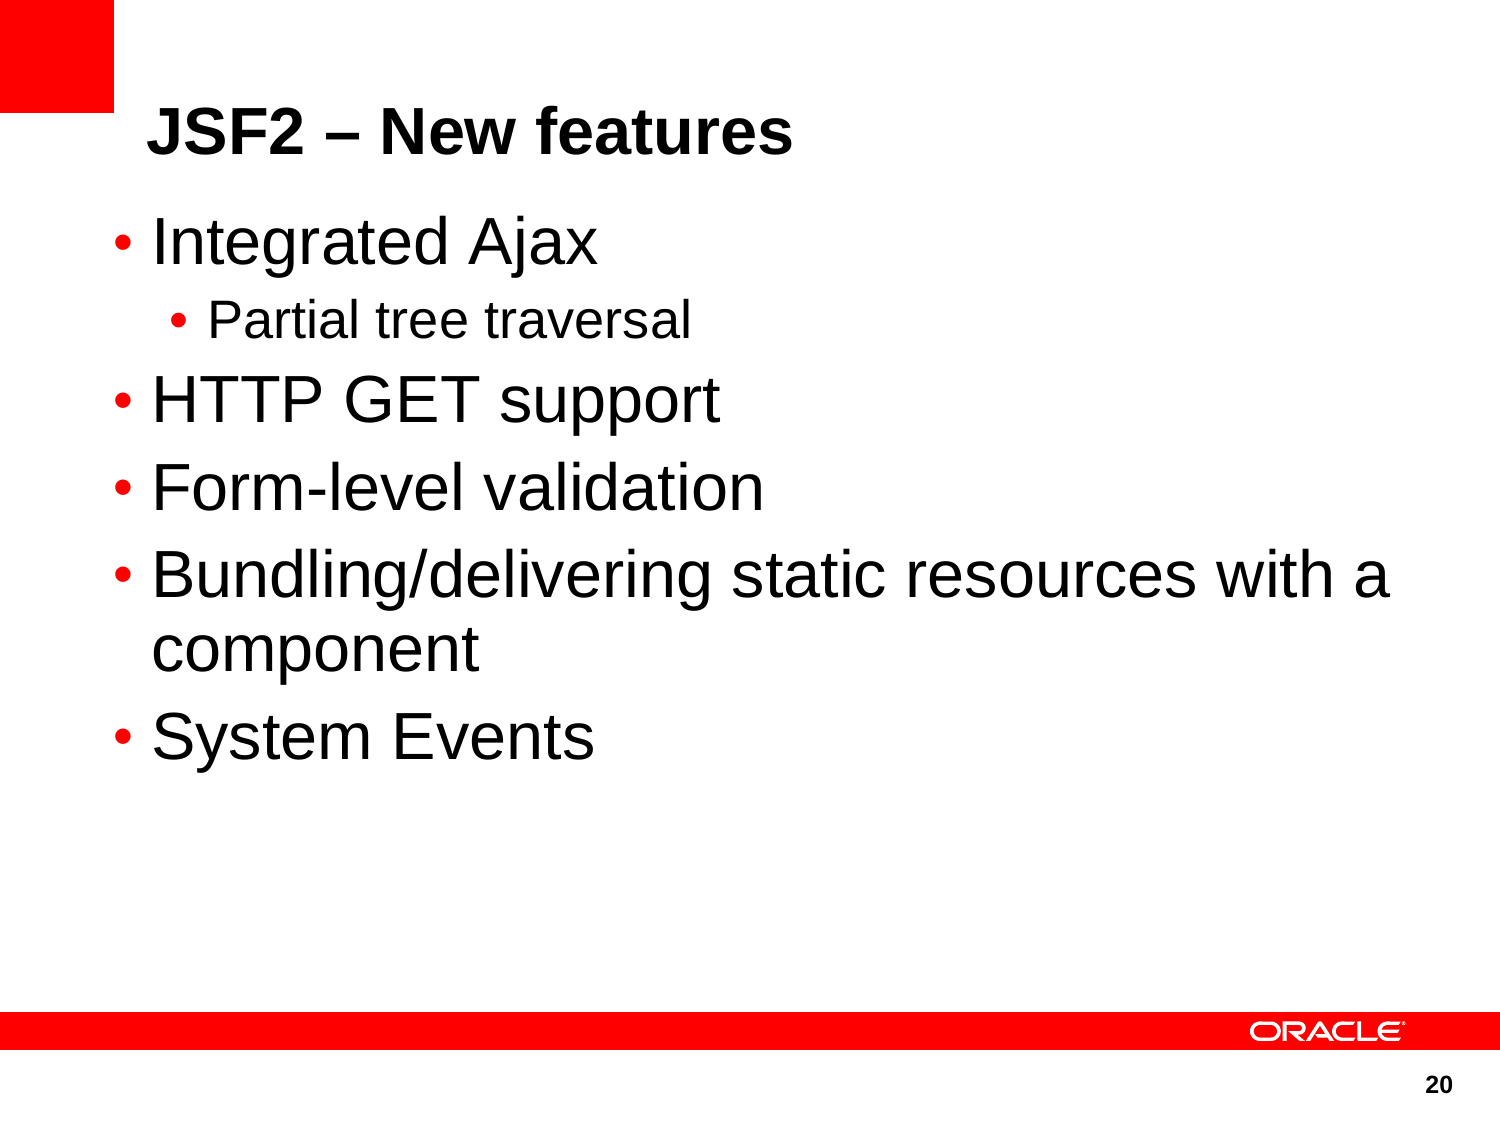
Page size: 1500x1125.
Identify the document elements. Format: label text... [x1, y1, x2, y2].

list Integrated Ajax Partial tree traversal HTTP GET support Form-level validation Bundling/delivering static resources with a component System Events [113, 204, 1463, 938]
picture [0, 0, 114, 113]
title JSF2 – New features [132, 50, 1429, 204]
picture [0, 1012, 1500, 1050]
